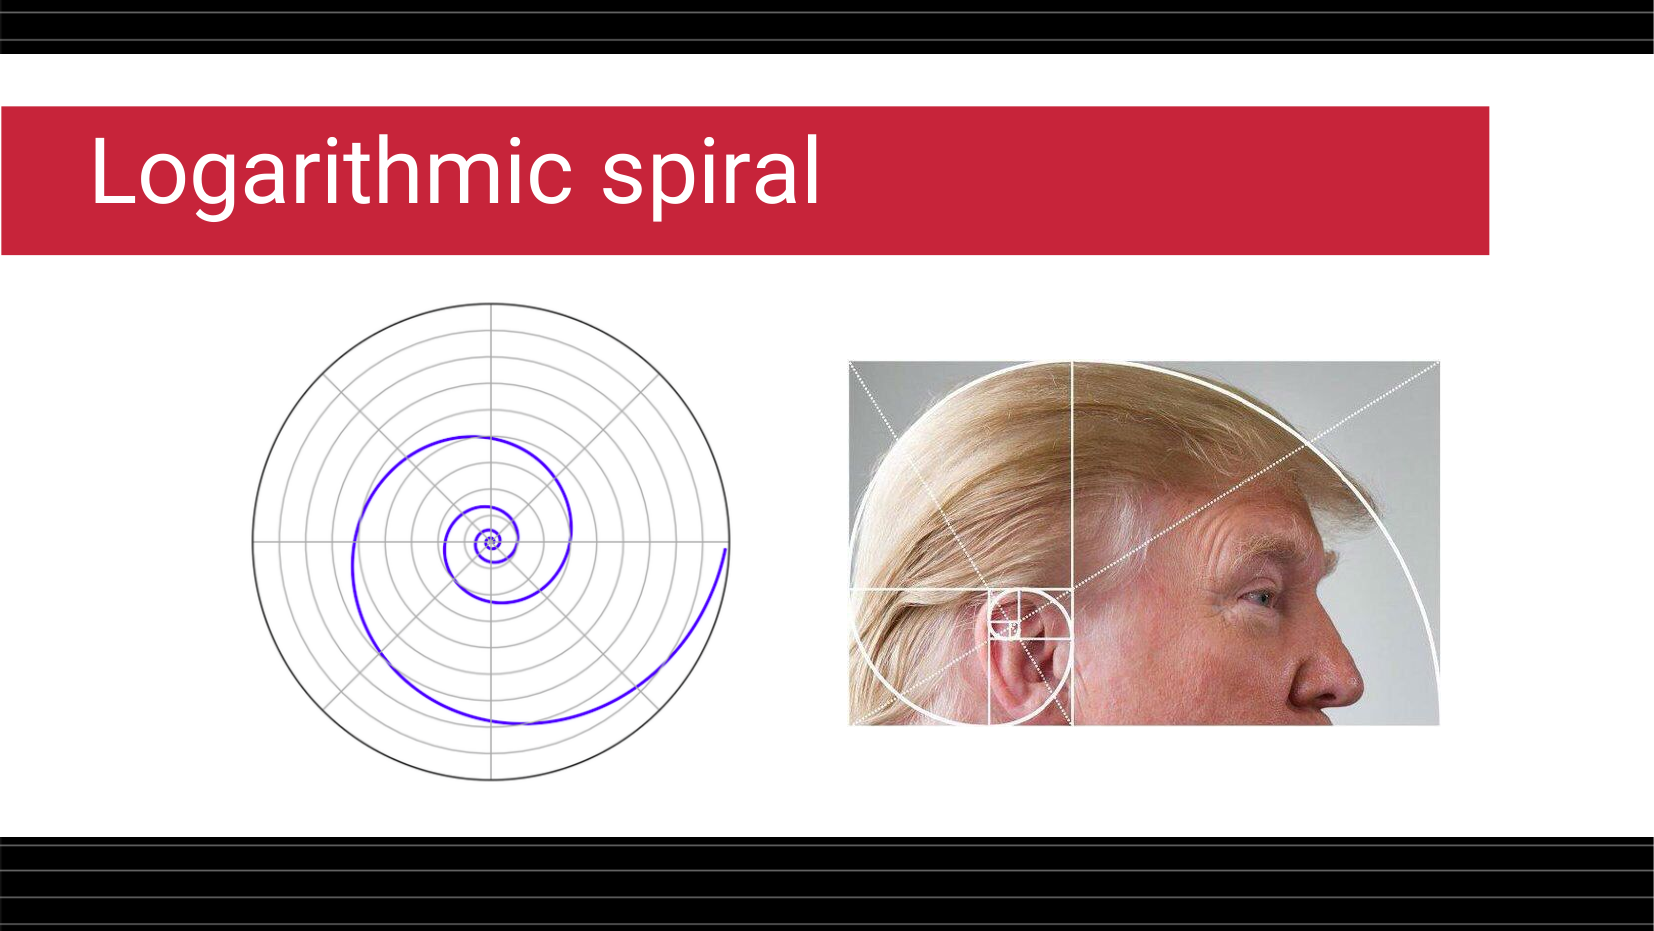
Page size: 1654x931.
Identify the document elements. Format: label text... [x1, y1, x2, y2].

picture [187, 278, 796, 811]
picture [0, 0, 1654, 54]
picture [0, 837, 1654, 931]
title Logarithmic spiral [1, 106, 1490, 256]
picture [847, 359, 1441, 727]
